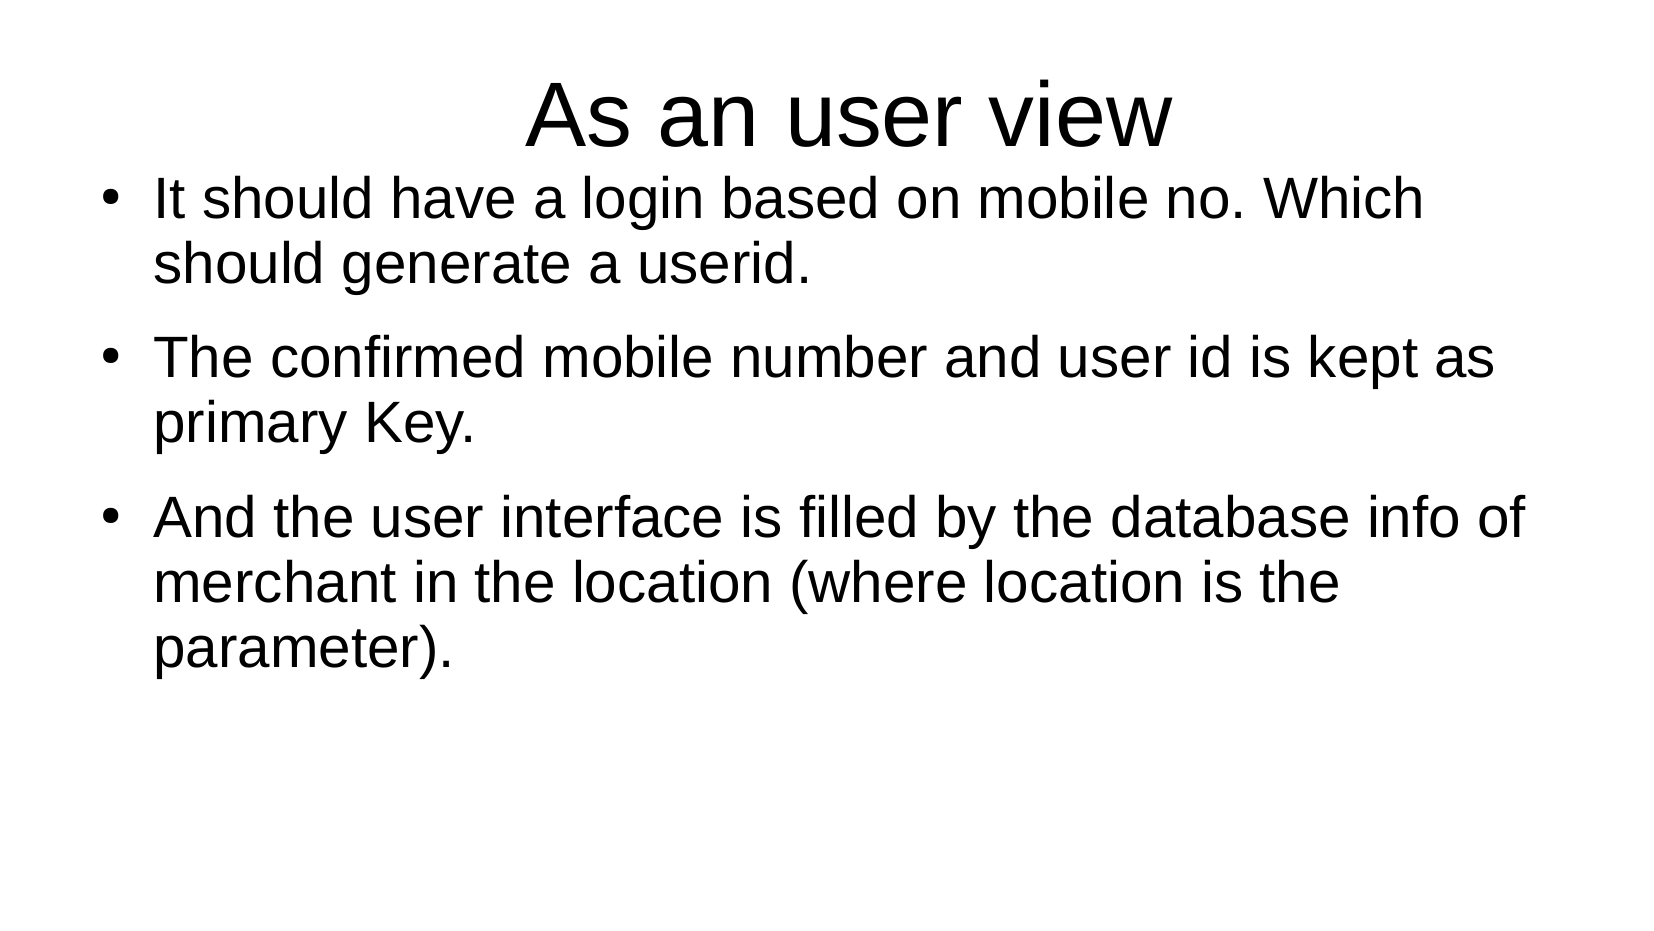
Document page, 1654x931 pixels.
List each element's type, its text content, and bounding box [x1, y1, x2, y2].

title As an user view [82, 37, 1571, 165]
list It should have a login based on mobile no. Which should generate a userid. The confirmed mobile number and user id is kept as primary Key. And the user interface is filled by the database info of merchant in the location (where location is the parameter). [82, 165, 1571, 858]
